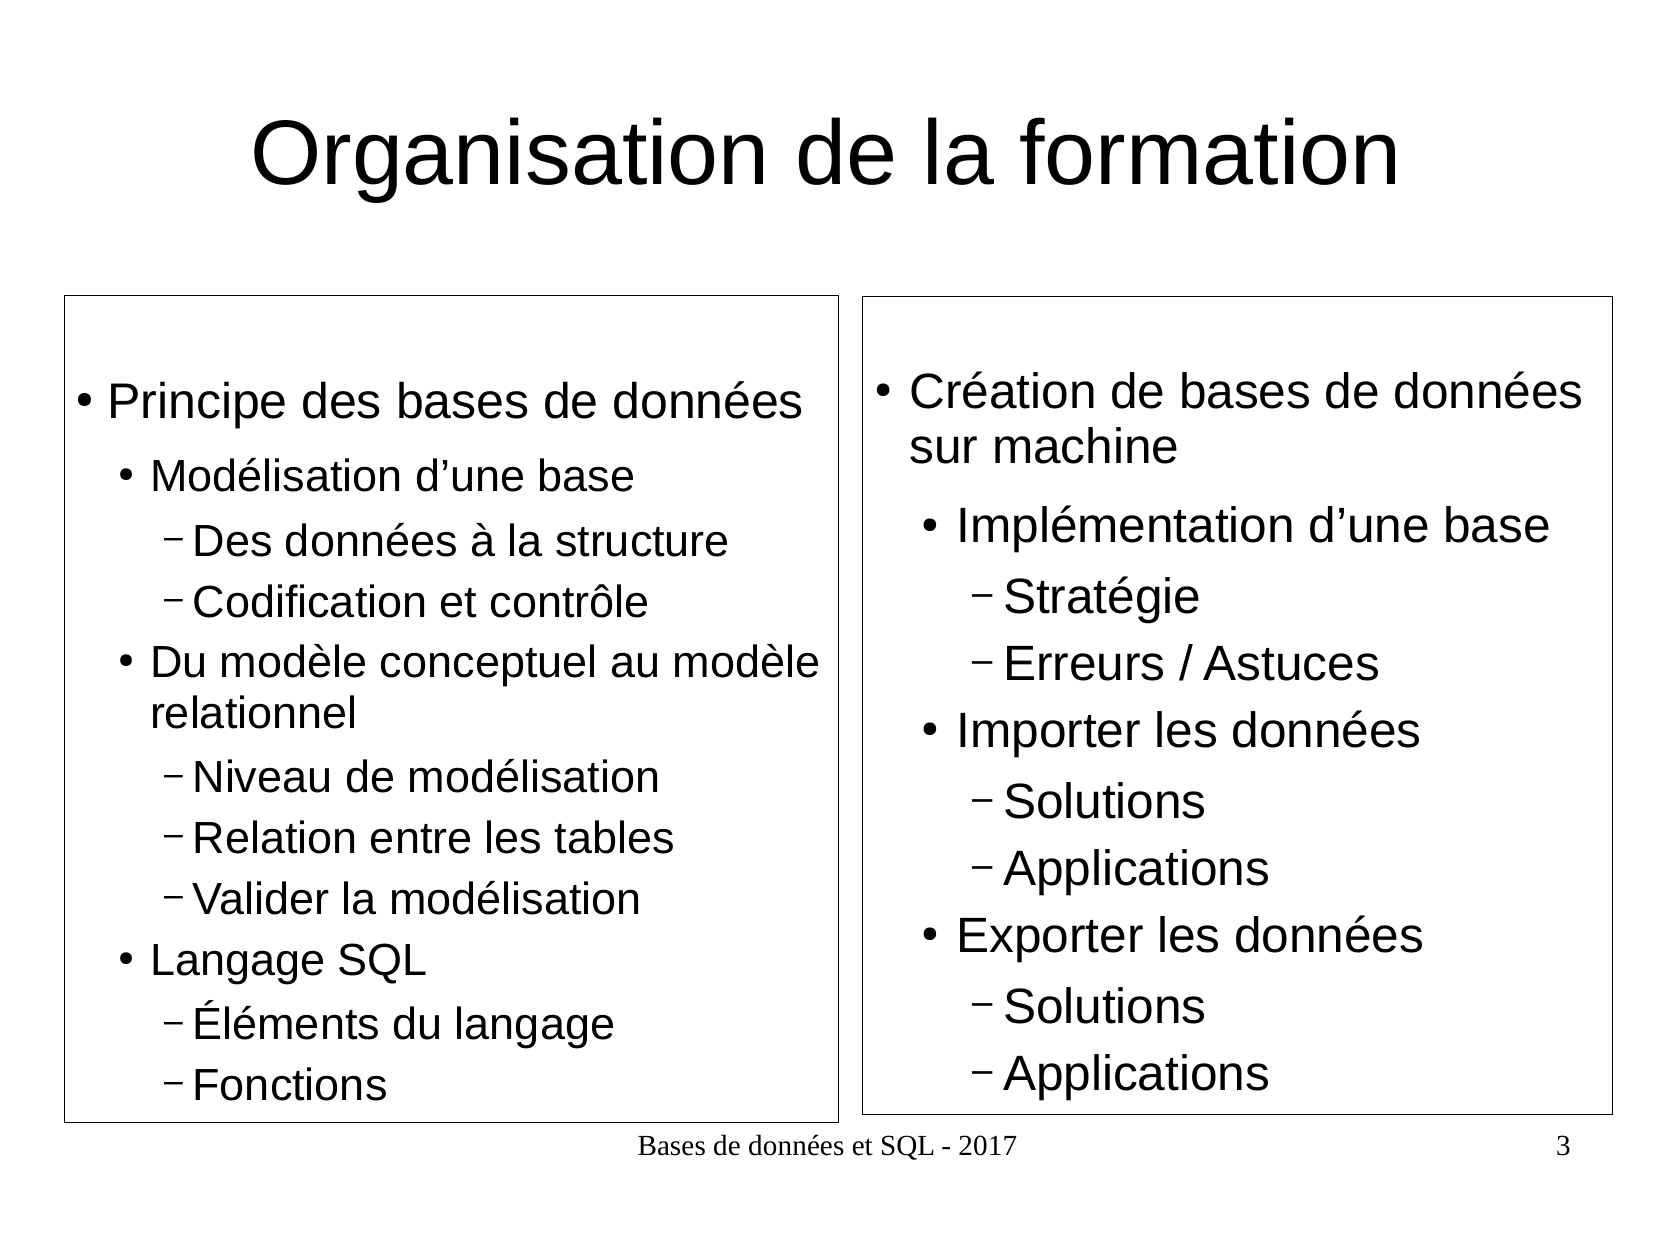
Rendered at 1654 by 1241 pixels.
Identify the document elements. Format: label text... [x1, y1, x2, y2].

list Création de bases de données sur machine Implémentation d’une base Stratégie Erreurs / Astuces Importer les données Solutions Applications Exporter les données Solutions Applications [862, 296, 1613, 1115]
list Principe des bases de données Modélisation d’une base Des données à la structure Codification et contrôle Du modèle conceptuel au modèle relationnel Niveau de modélisation Relation entre les tables Valider la modélisation Langage SQL Éléments du langage Fonctions [64, 295, 839, 1123]
title Organisation de la formation [82, 49, 1571, 257]
